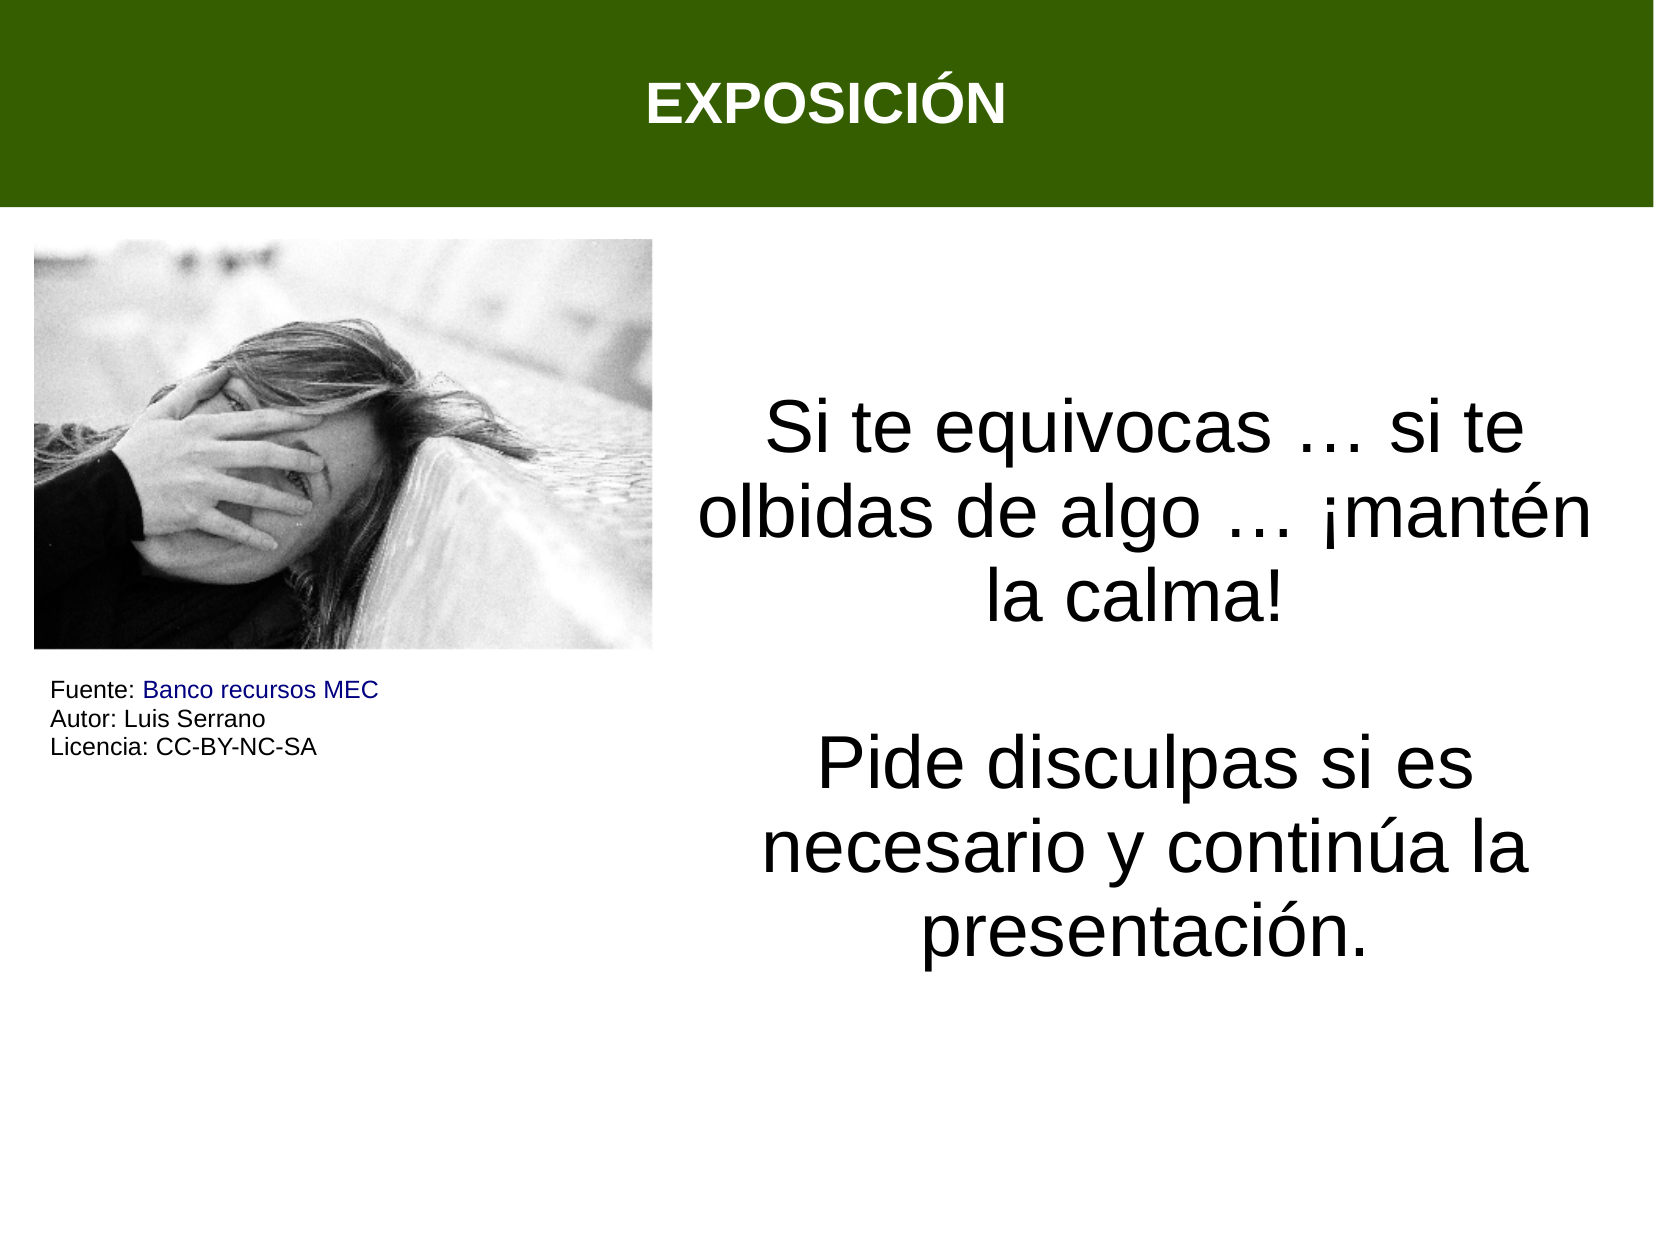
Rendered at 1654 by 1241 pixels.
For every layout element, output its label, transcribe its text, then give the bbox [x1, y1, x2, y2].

picture [34, 239, 654, 651]
text_box Fuente: Banco recursos MEC Autor: Luis Serrano Licencia: CC-BY-NC-SA [35, 668, 414, 768]
title EXPOSICIÓN [0, 0, 1654, 208]
text_box Si te equivocas … si te olbidas de algo … ¡mantén la calma! Pide disculpas si es necesario y continúa la presentación. [661, 377, 1630, 981]
